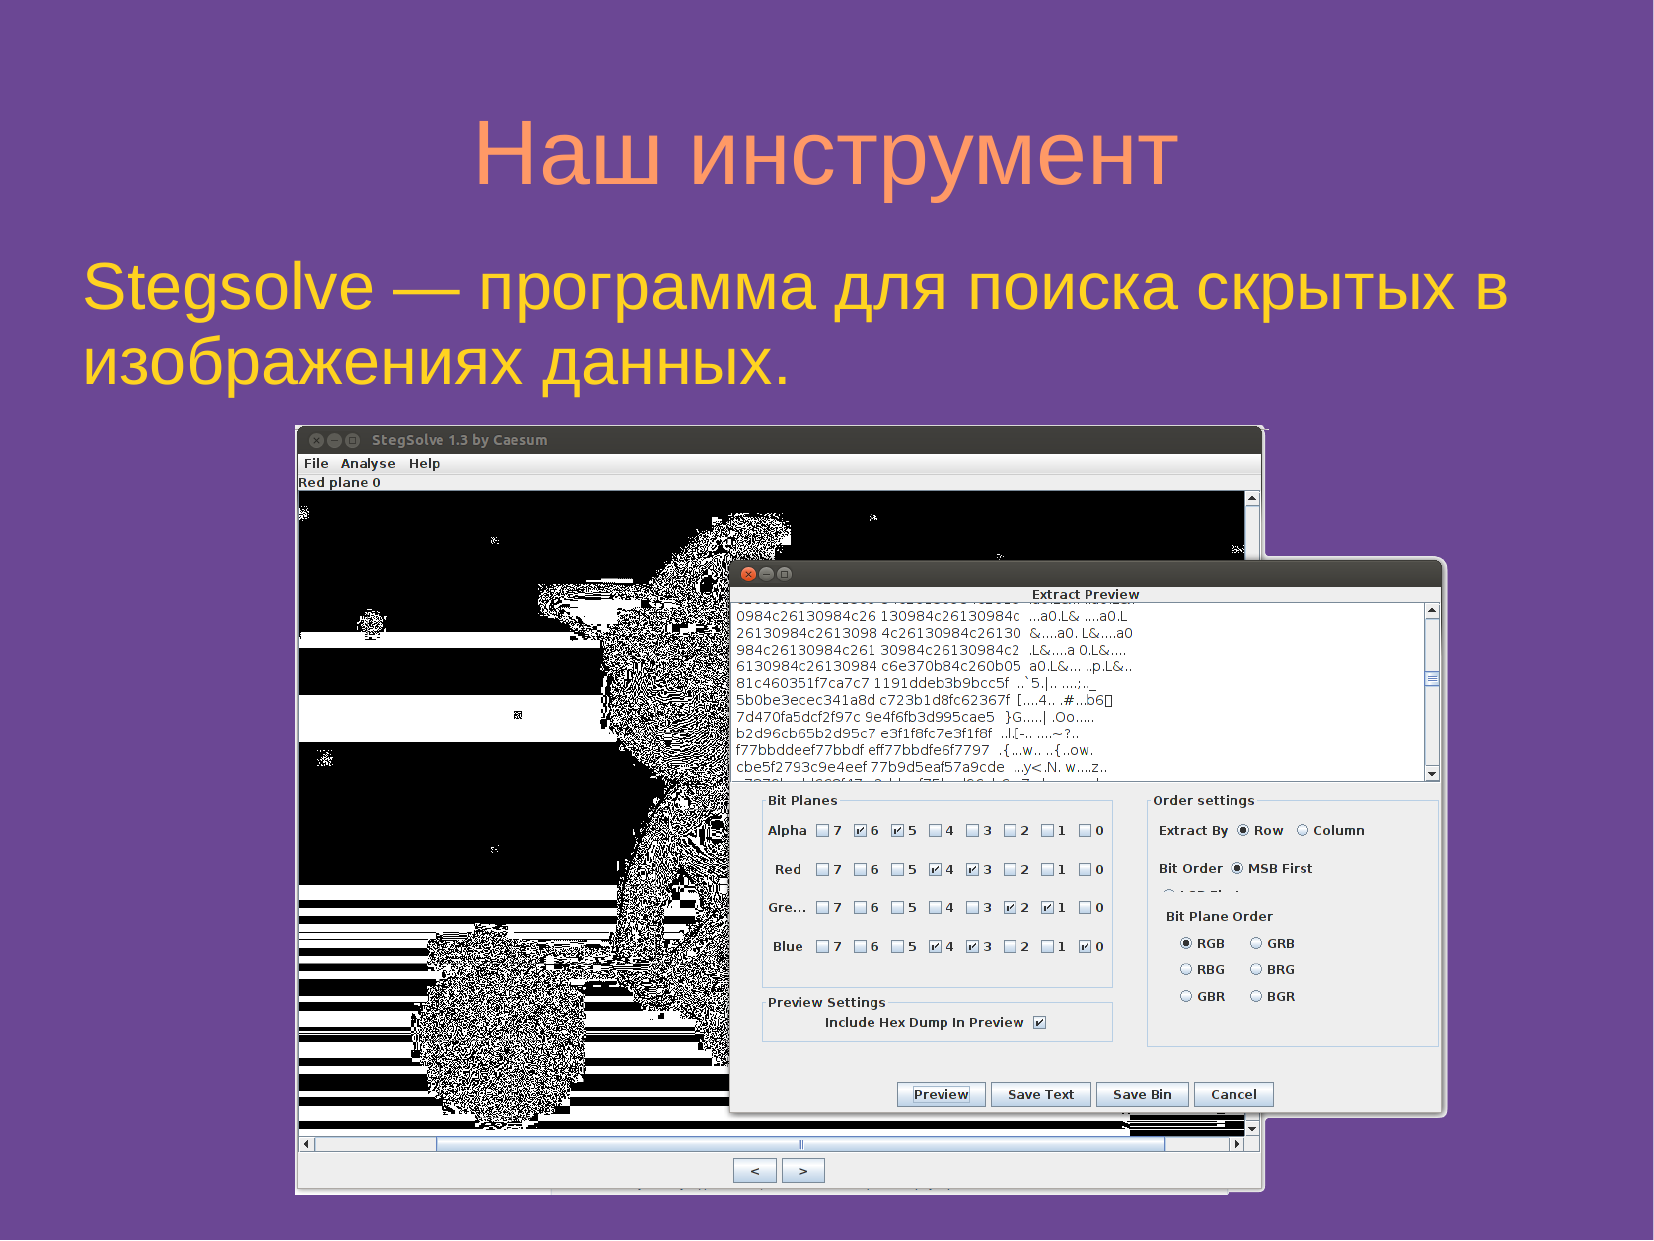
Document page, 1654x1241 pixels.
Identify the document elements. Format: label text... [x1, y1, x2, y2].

picture [295, 425, 1448, 1195]
title Наш инструмент [82, 49, 1571, 249]
list Stegsolve — программа для поиска скрытых в изображениях данных. [82, 249, 1571, 969]
